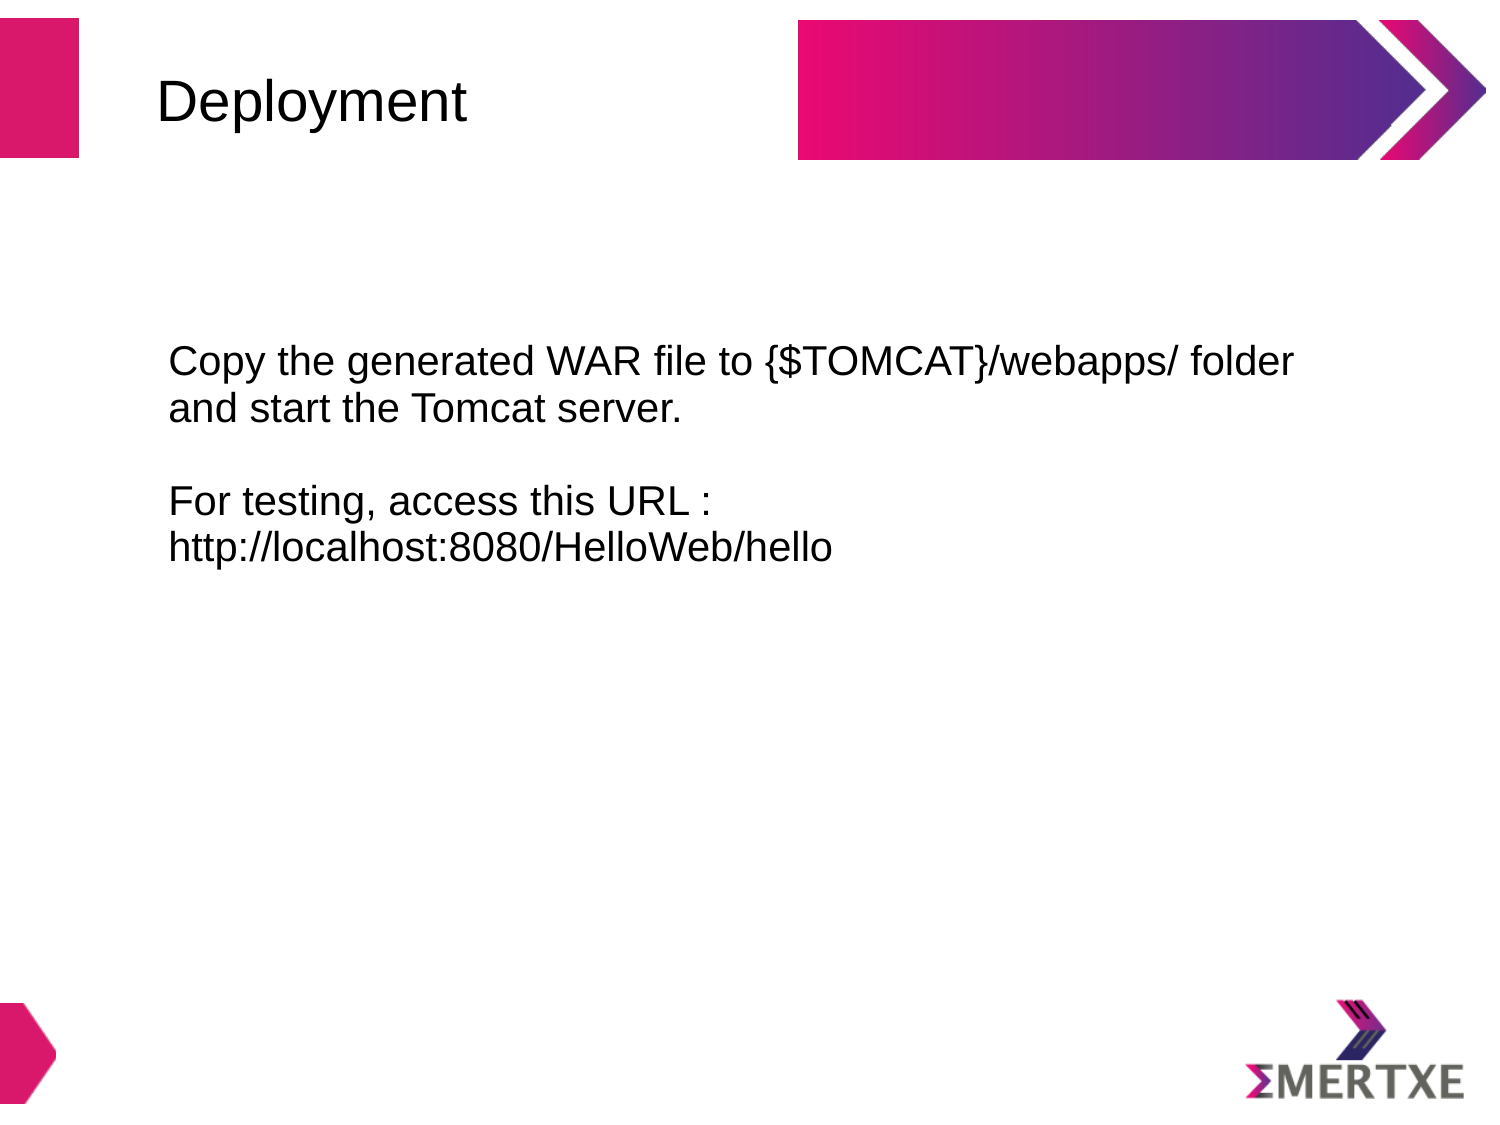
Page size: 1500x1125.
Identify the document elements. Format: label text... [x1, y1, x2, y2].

text_box Deployment [141, 61, 733, 142]
picture [798, 20, 1486, 160]
picture [1245, 996, 1465, 1099]
text_box Copy the generated WAR file to {$TOMCAT}/webapps/ folder and start the Tomcat server. For testing, access this URL : http://localhost:8080/HelloWeb/hello [153, 330, 1312, 674]
